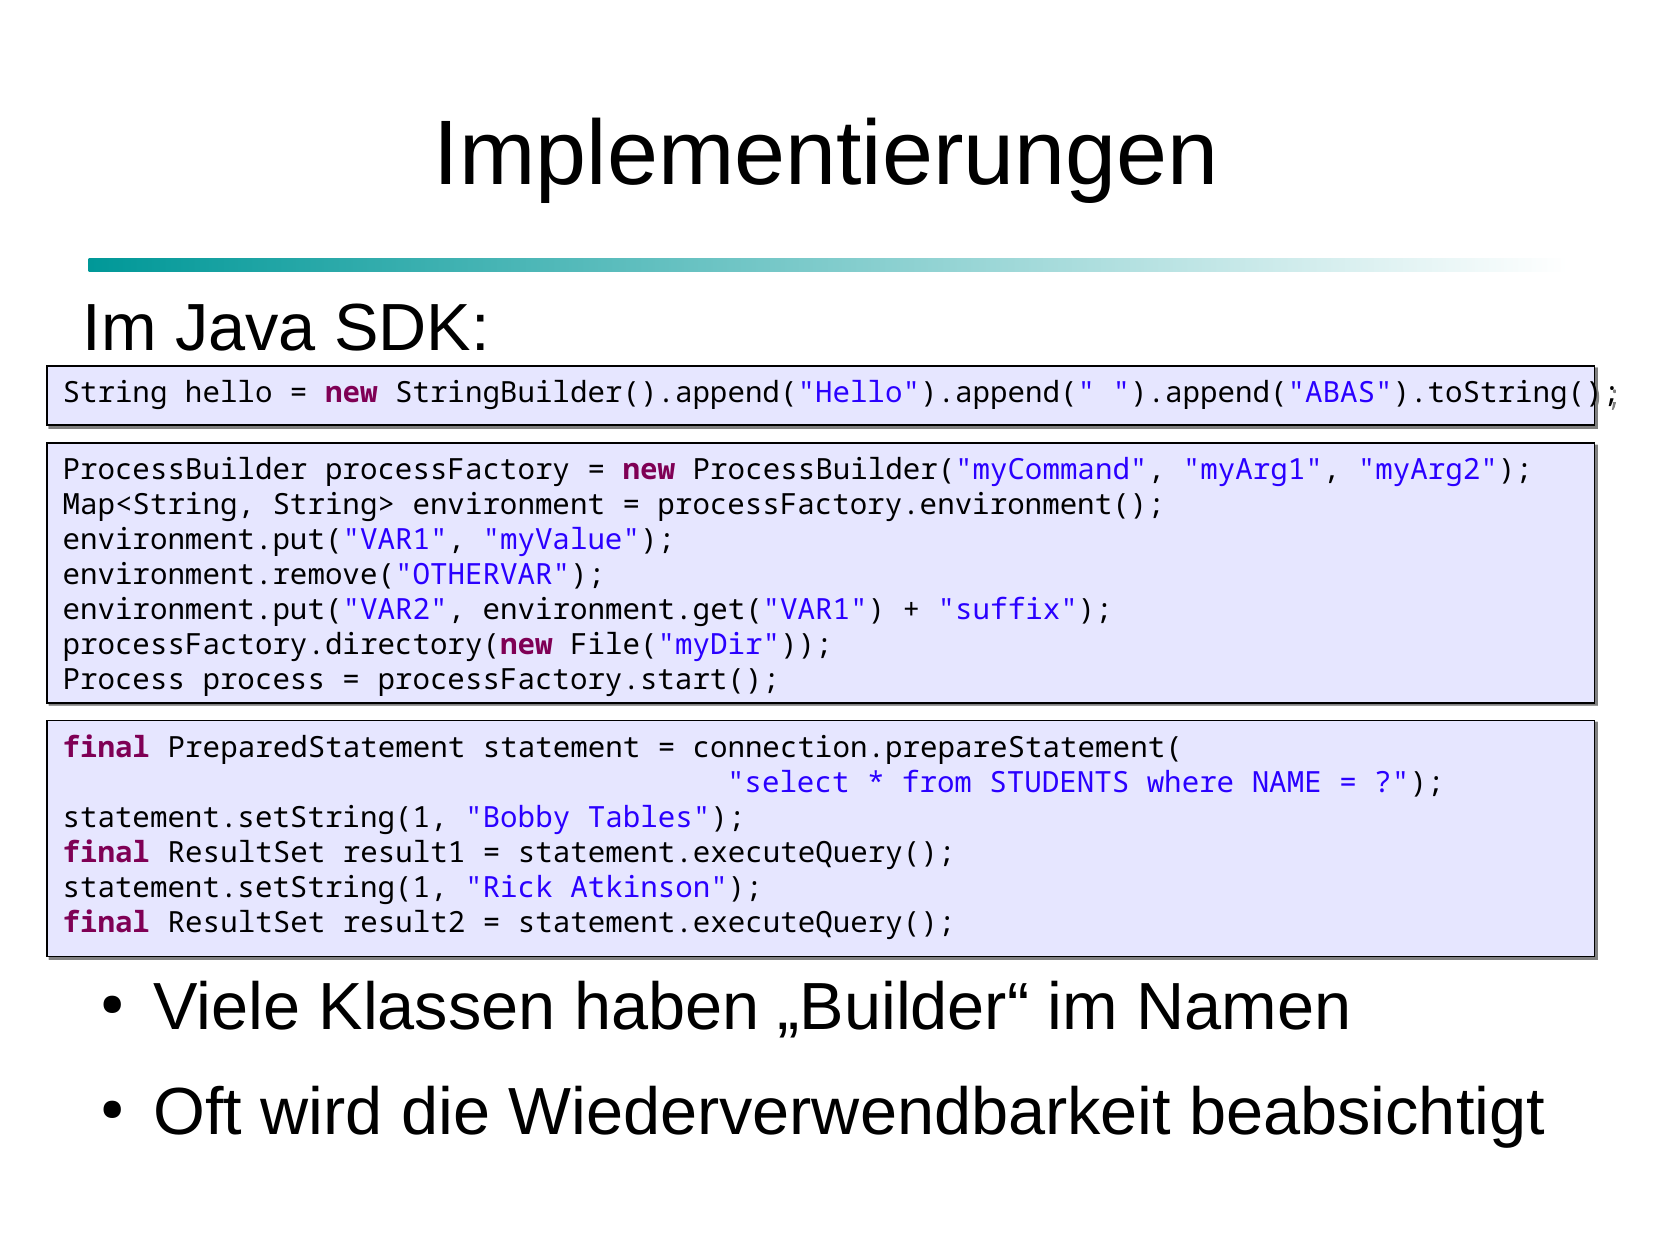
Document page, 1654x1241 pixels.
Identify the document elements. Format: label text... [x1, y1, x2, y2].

title Implementierungen [82, 56, 1571, 250]
list Im Java SDK: [82, 290, 1571, 366]
text_box String hello = new StringBuilder().append("Hello").append(" ").append("ABAS").toString(); [47, 366, 1595, 426]
text_box ProcessBuilder processFactory = new ProcessBuilder("myCommand", "myArg1", "myArg2"); Map<String, String> environment = processFactory.environment(); environment.put("VAR1", "myValue"); environment.remove("OTHERVAR"); environment.put("VAR2", environment.get("VAR1") + "suffix"); processFactory.directory(new File("myDir")); Process process = processFactory.start(); [47, 442, 1595, 703]
list Viele Klassen haben „Builder“ im Namen Oft wird die Wiederverwendbarkeit beabsichtigt [82, 969, 1571, 1205]
text_box final PreparedStatement statement = connection.prepareStatement( "select * from STUDENTS where NAME = ?"); statement.setString(1, "Bobby Tables"); final ResultSet result1 = statement.executeQuery(); statement.setString(1, "Rick Atkinson"); final ResultSet result2 = statement.executeQuery(); [47, 720, 1595, 957]
